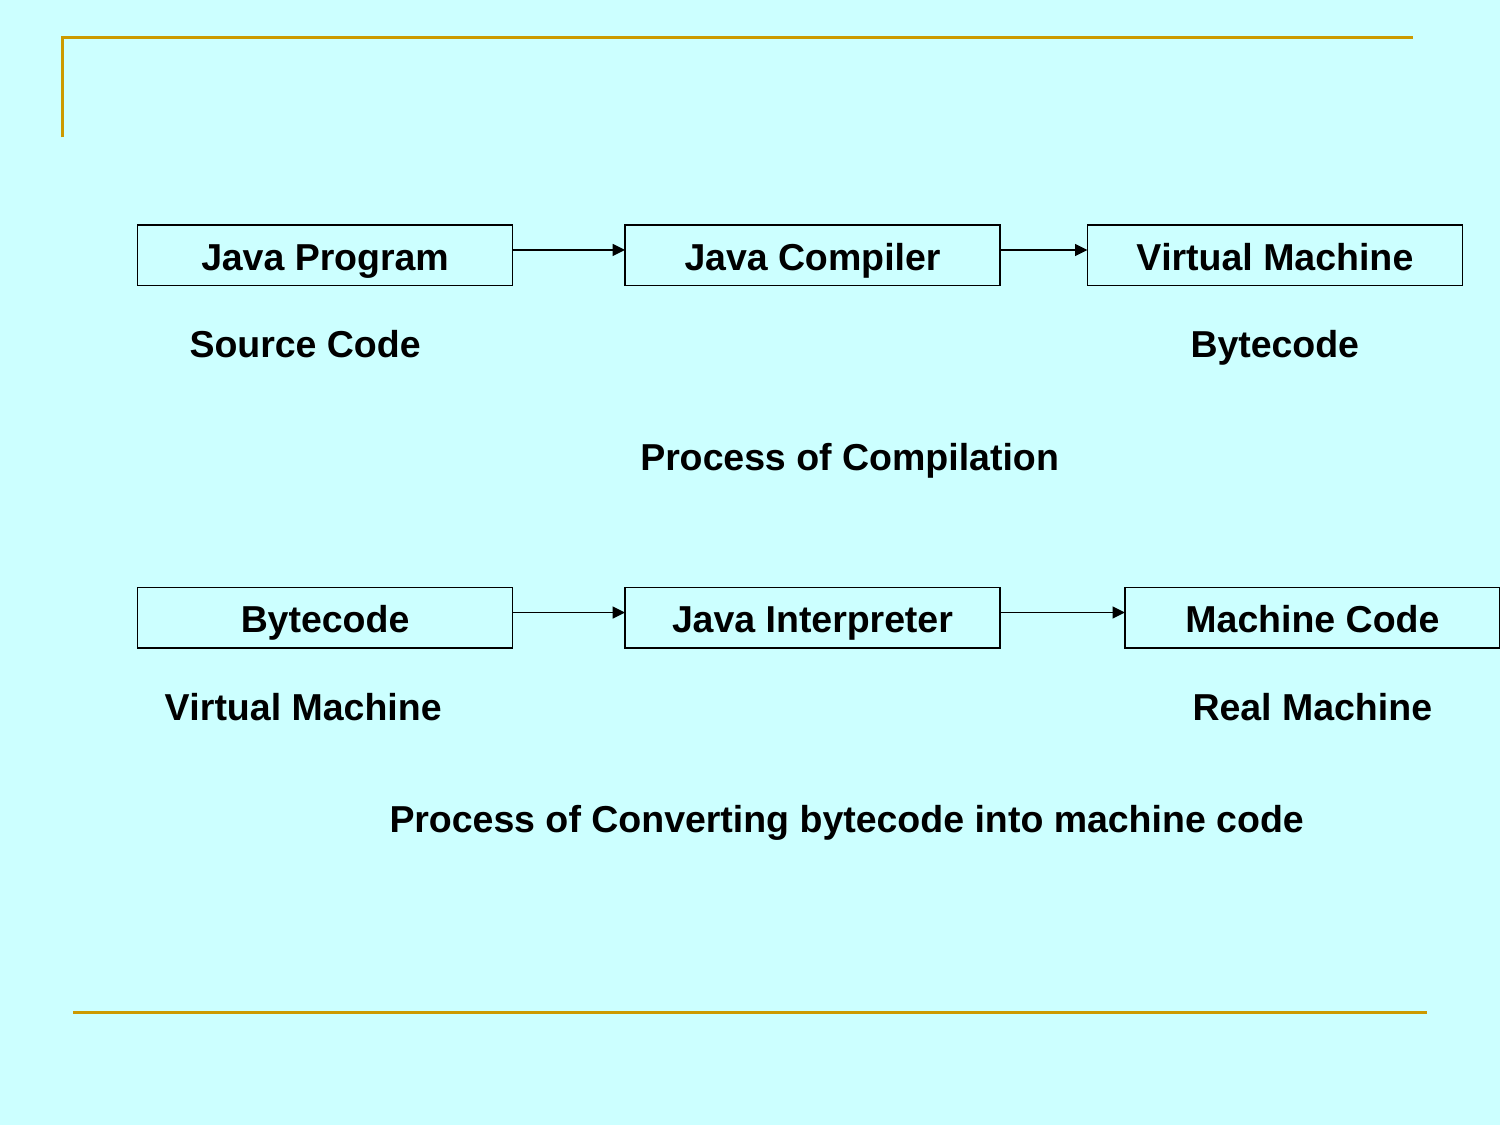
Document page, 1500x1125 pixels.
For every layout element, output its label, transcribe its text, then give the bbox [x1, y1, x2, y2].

text_box Real Machine [1124, 674, 1500, 736]
text_box Java Interpreter [624, 587, 1001, 648]
text_box Java Compiler [624, 224, 1001, 286]
text_box Machine Code [1124, 587, 1500, 648]
text_box Virtual Machine [1087, 224, 1463, 286]
text_box Process of Converting bytecode into machine code [374, 787, 1338, 848]
text_box Bytecode [1099, 312, 1450, 373]
text_box Process of Compilation [599, 424, 1100, 486]
text_box Virtual Machine [149, 674, 513, 736]
text_box Java Program [137, 224, 513, 286]
text_box Bytecode [137, 587, 513, 648]
text_box Source Code [174, 312, 488, 373]
